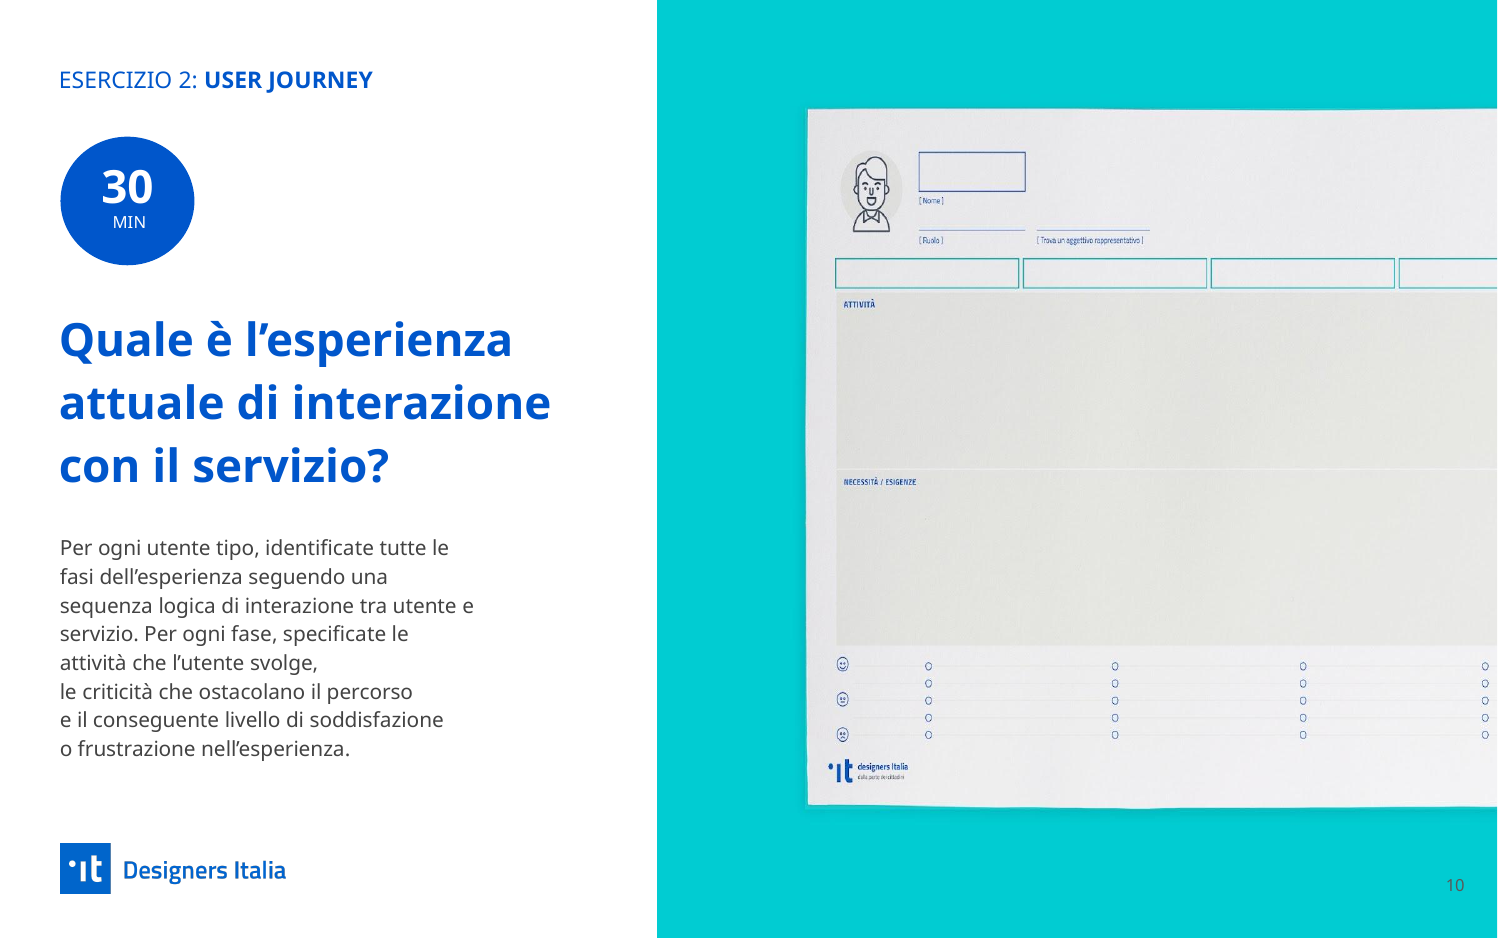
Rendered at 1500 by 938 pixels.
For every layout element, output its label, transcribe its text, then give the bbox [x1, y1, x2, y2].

text_box 30 [82, 147, 173, 196]
slide_number <number> [1389, 849, 1480, 922]
text_box Per ogni utente tipo, identificate tutte le fasi dell’esperienza seguendo una sequenza logica di interazione tra utente e servizio. Per ogni fase, specificate le attività che l’utente svolge, le criticità che ostacolano il percorso e il conseguente livello di soddisfazione o frustrazione nell’esperienza. [44, 516, 491, 723]
picture [657, 0, 1498, 938]
text_box [91, 136, 164, 147]
text_box MIN [93, 196, 165, 241]
picture [60, 843, 299, 894]
text_box [60, 153, 195, 266]
text_box ESERCIZIO 2: USER JOURNEY [43, 50, 407, 140]
text_box Quale è l’esperienza attuale di interazione con il servizio? [43, 287, 609, 667]
text_box 30 [136, 175, 145, 196]
